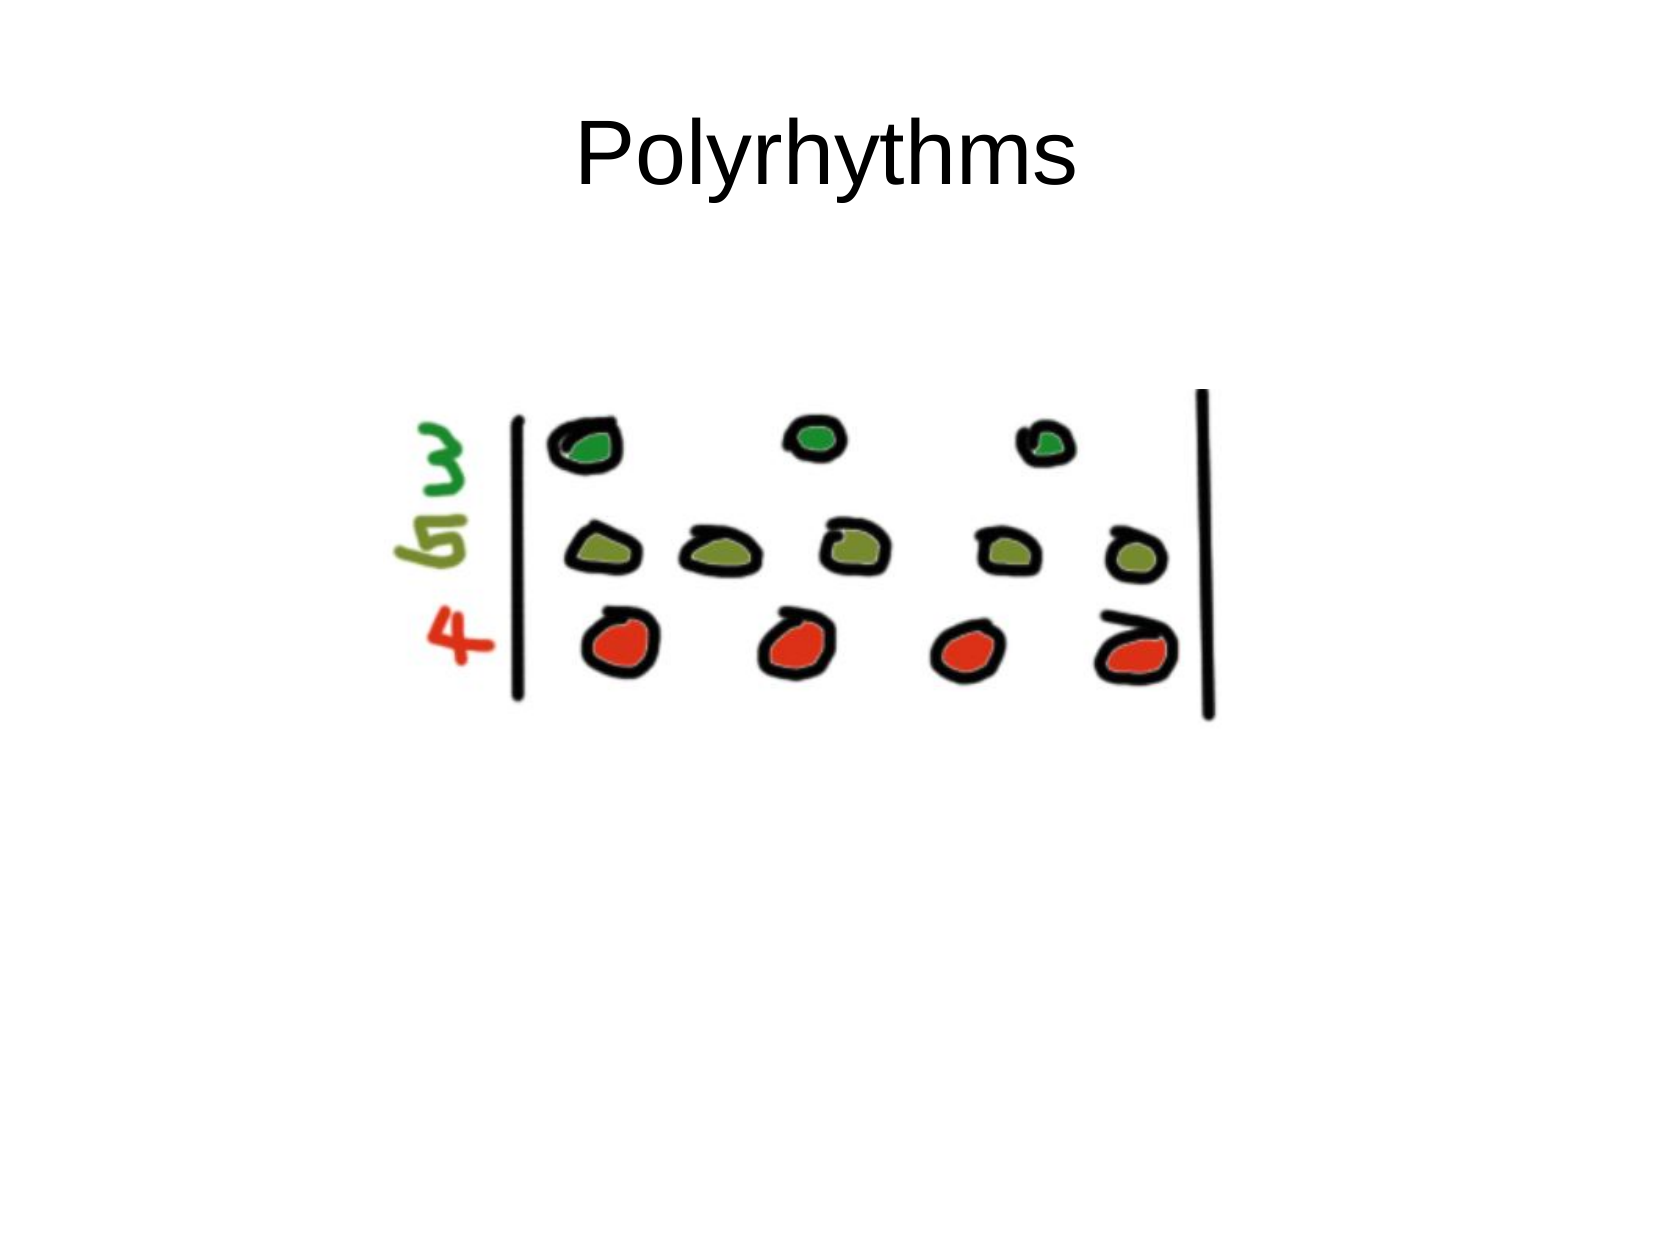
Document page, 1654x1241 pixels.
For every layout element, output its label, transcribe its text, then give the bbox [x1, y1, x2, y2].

picture [383, 389, 1250, 739]
title Polyrhythms [82, 49, 1571, 257]
